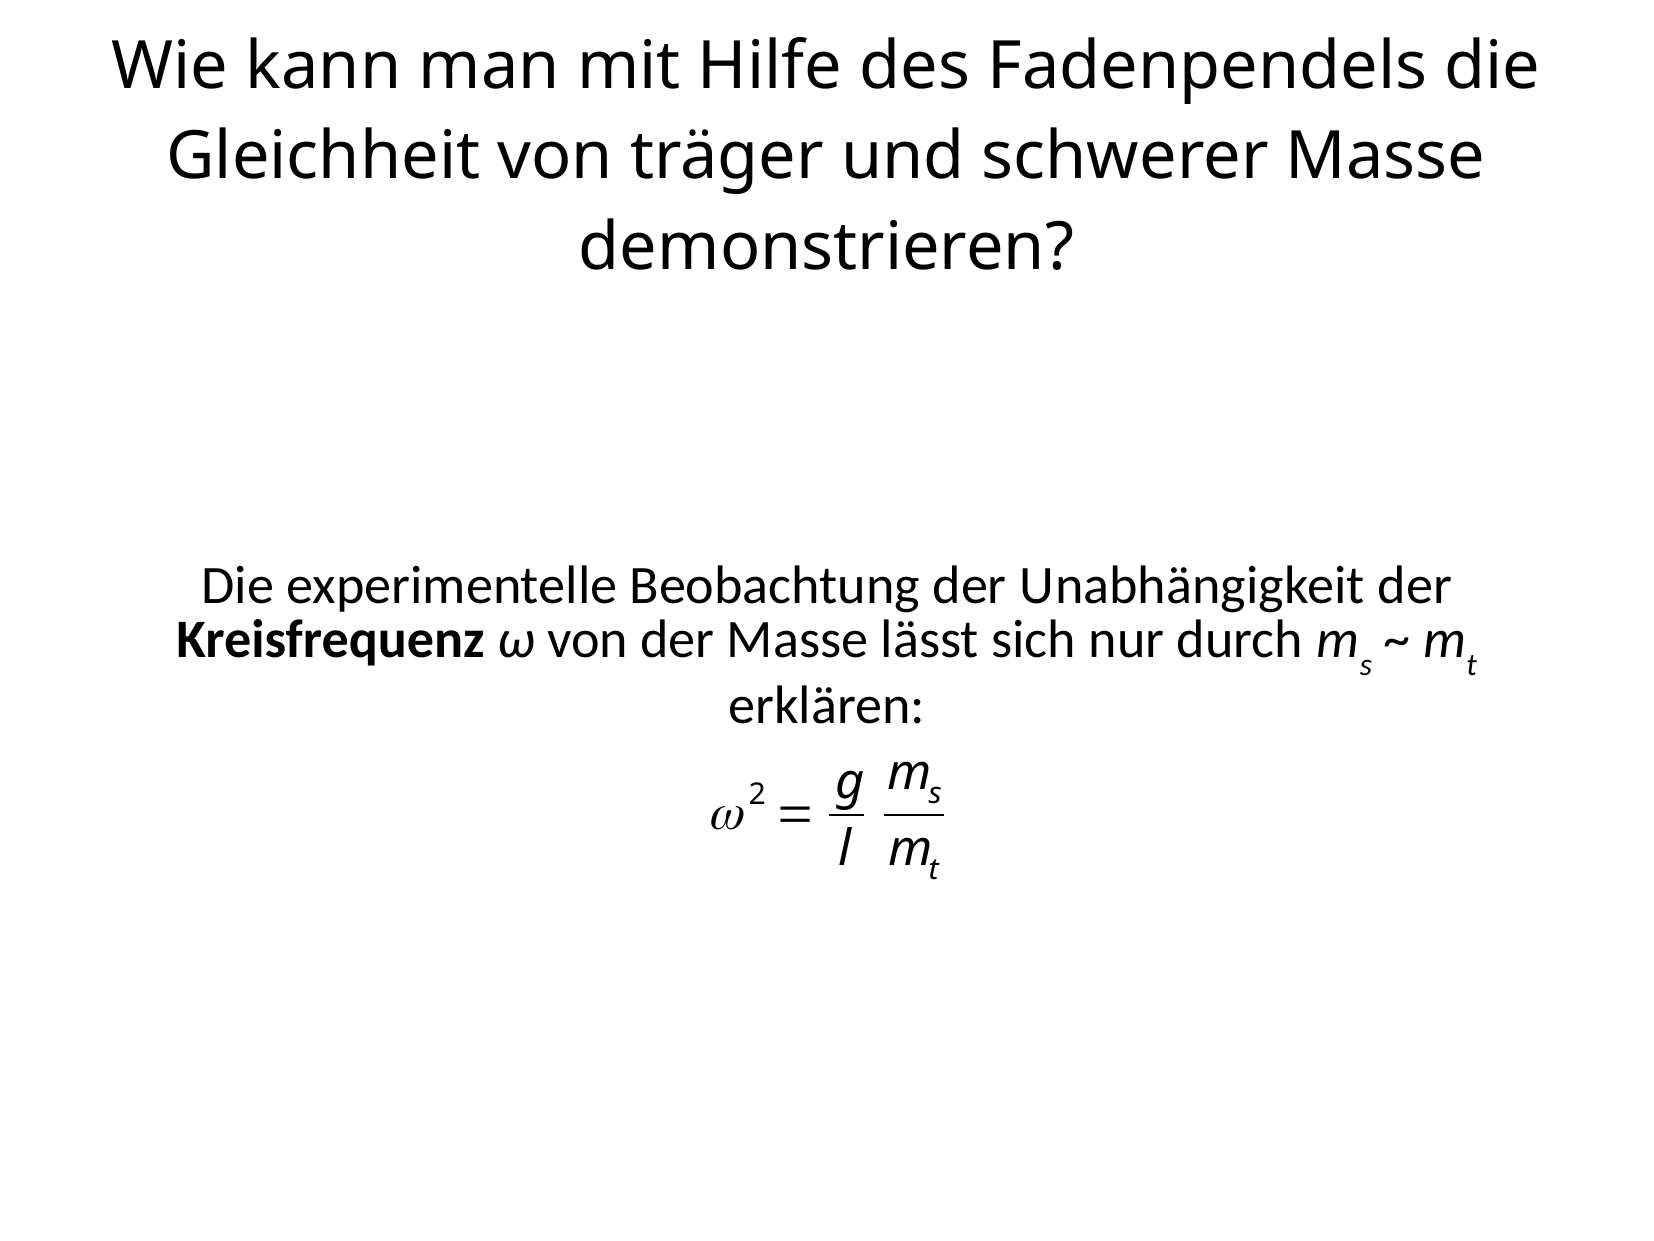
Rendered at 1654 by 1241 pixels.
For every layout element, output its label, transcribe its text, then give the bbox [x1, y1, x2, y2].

chart [701, 742, 953, 888]
subtitle Die experimentelle Beobachtung der Unabhängigkeit der Kreisfrequenz ω von der Masse lässt sich nur durch ms ~ mt erklären: [82, 290, 1571, 1010]
title Wie kann man mit Hilfe des Fadenpendels die Gleichheit von träger und schwerer Masse demonstrieren? [82, 19, 1571, 287]
